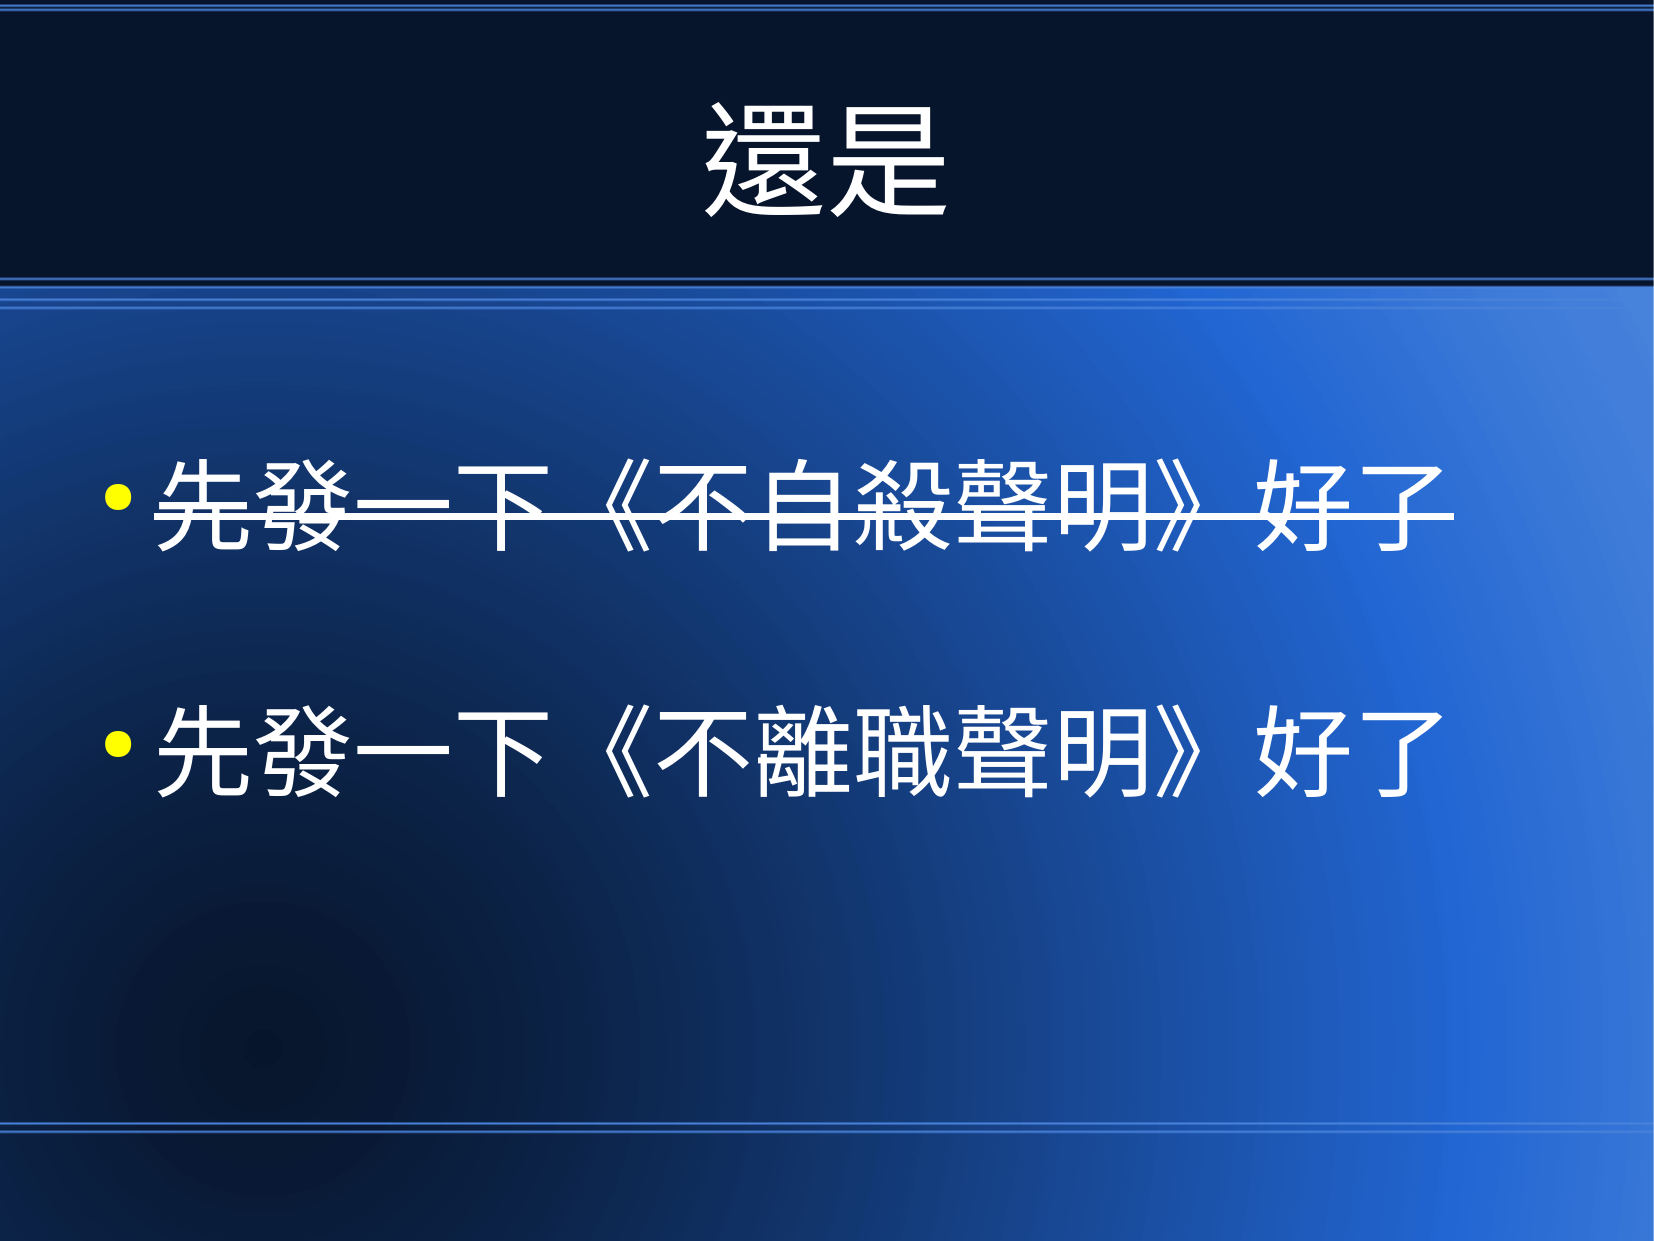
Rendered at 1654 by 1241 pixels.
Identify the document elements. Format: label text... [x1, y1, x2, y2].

picture [0, 0, 1654, 1241]
list 先發一下《不自殺聲明》好了 先發一下《不離職聲明》好了 [82, 355, 1571, 1241]
title 還是 [82, 49, 1571, 257]
